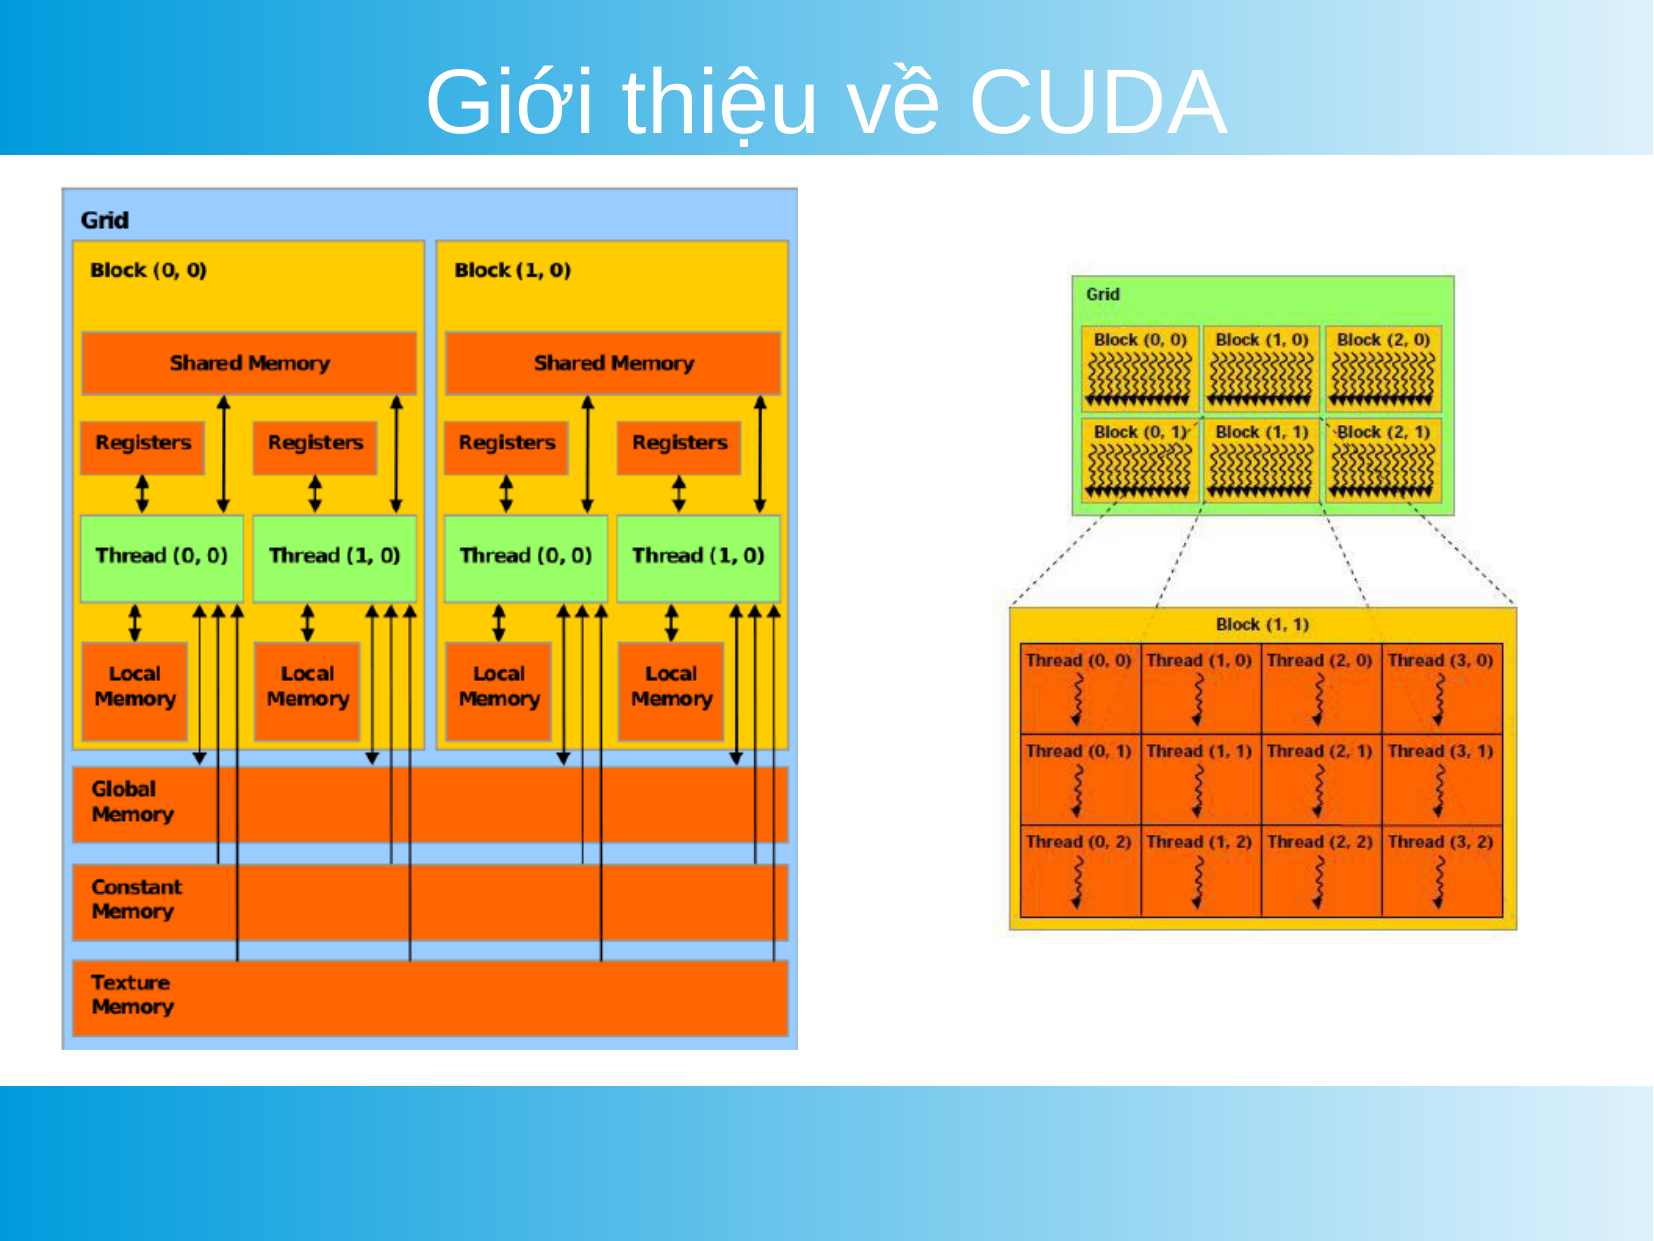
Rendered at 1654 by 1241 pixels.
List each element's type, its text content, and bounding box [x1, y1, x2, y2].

title Giới thiệu về CUDA [82, 49, 1571, 155]
picture [917, 238, 1607, 946]
picture [60, 185, 798, 1051]
